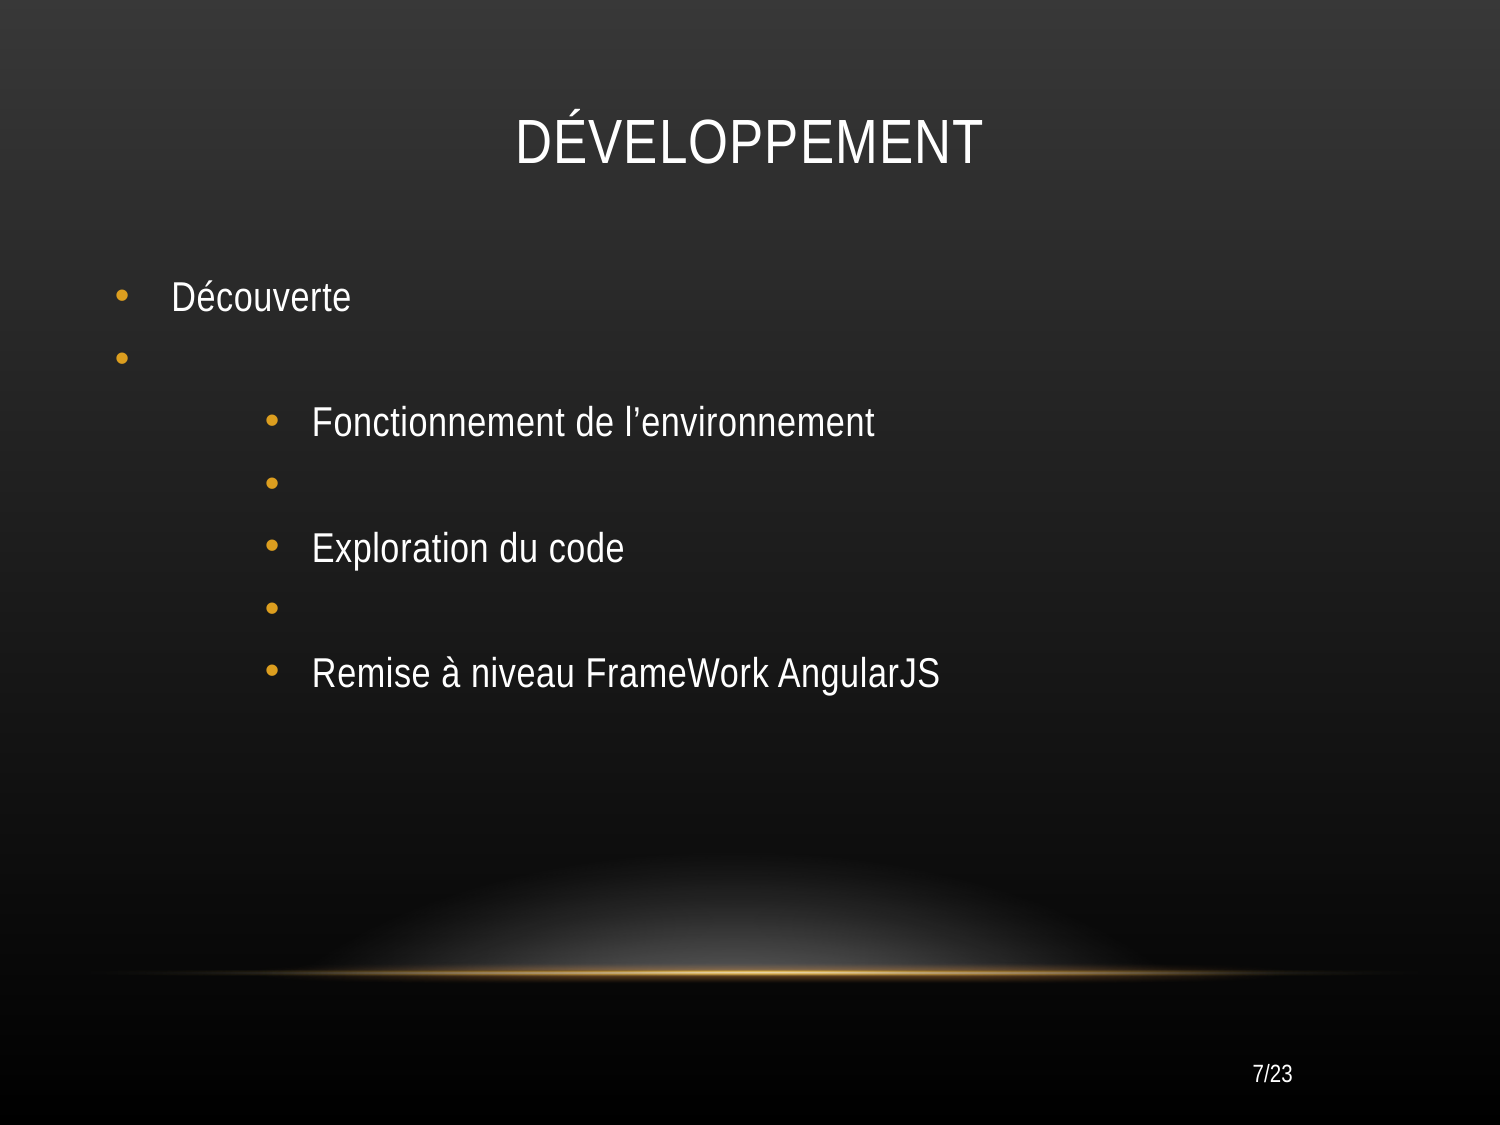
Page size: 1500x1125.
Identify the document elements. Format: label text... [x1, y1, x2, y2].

list Découverte Fonctionnement de l’environnement Exploration du code Remise à niveau FrameWork AngularJS [99, 262, 1400, 938]
text_box 6/23 [1237, 1042, 1401, 1103]
title développement [99, 45, 1400, 233]
